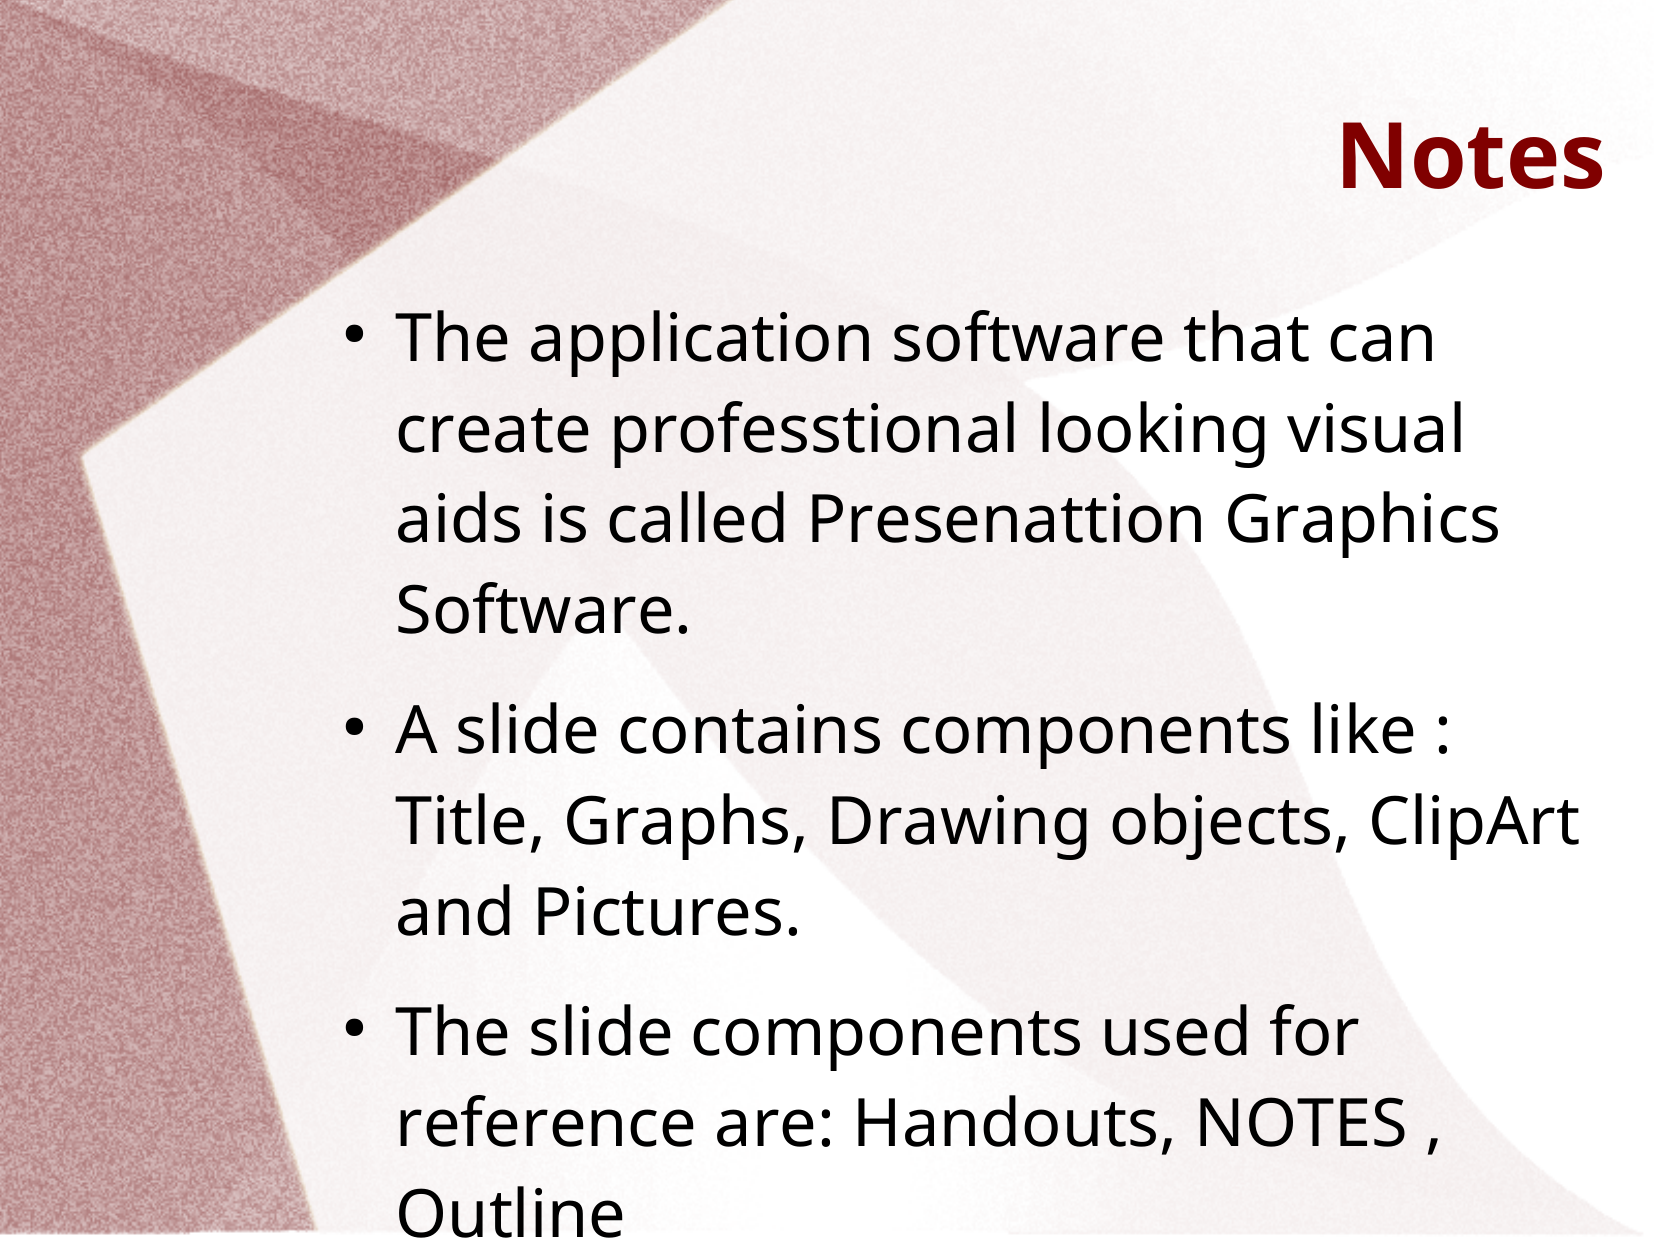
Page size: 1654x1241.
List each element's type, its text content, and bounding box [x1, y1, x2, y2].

list The application software that can create professtional looking visual aids is called Presenattion Graphics Software. A slide contains components like : Title, Graphs, Drawing objects, ClipArt and Pictures. The slide components used for reference are: Handouts, NOTES , Outline A presentation can be created throught one of these methods : Empty presentation, Template [324, 290, 1601, 1182]
picture [0, 0, 1654, 1241]
title Notes [596, 49, 1607, 257]
